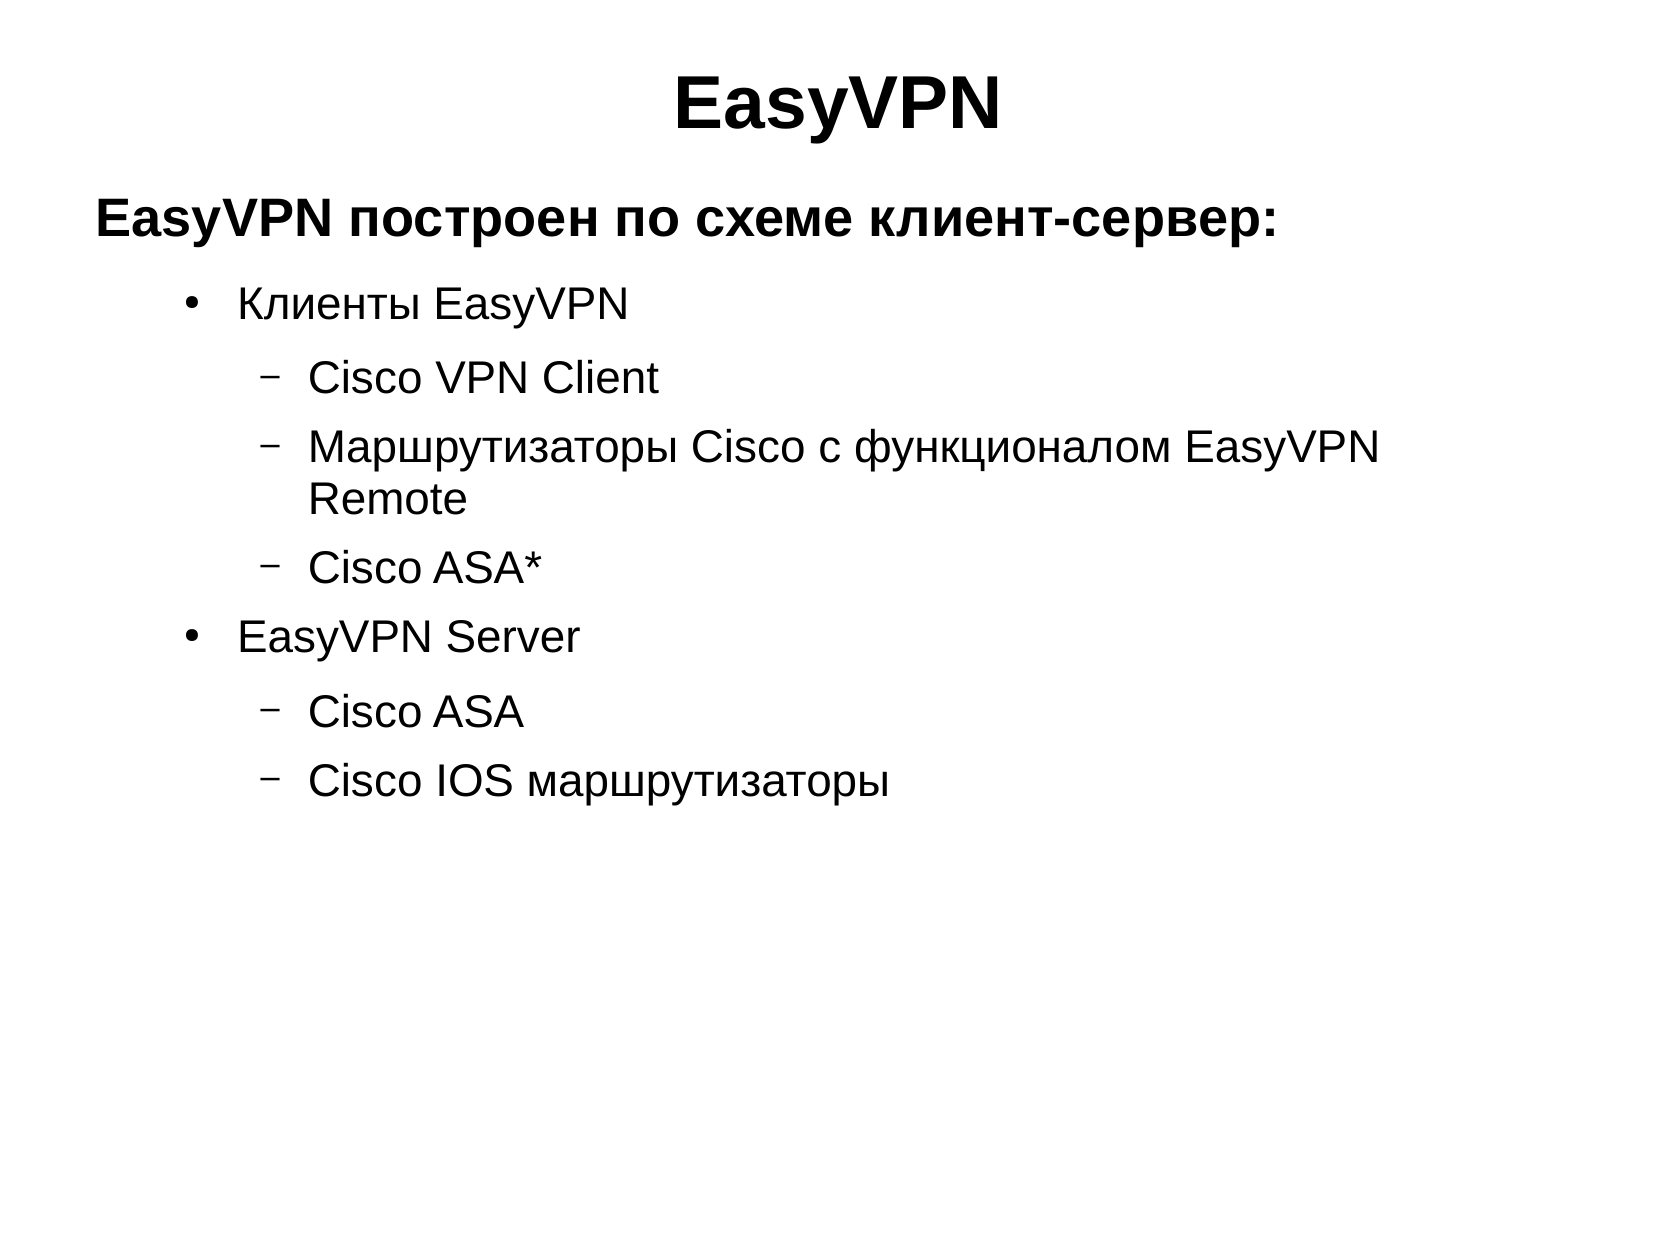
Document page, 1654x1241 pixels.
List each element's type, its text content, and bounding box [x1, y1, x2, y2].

list EasyVPN построен по схеме клиент-сервер: Клиенты EasyVPN Cisco VPN Client Маршрутизаторы Cisco с функционалом EasyVPN Remote Cisco ASA* EasyVPN Server Cisco ASA Cisco IOS маршрутизаторы [95, 187, 1538, 1208]
text_box EasyVPN [64, 37, 1613, 151]
